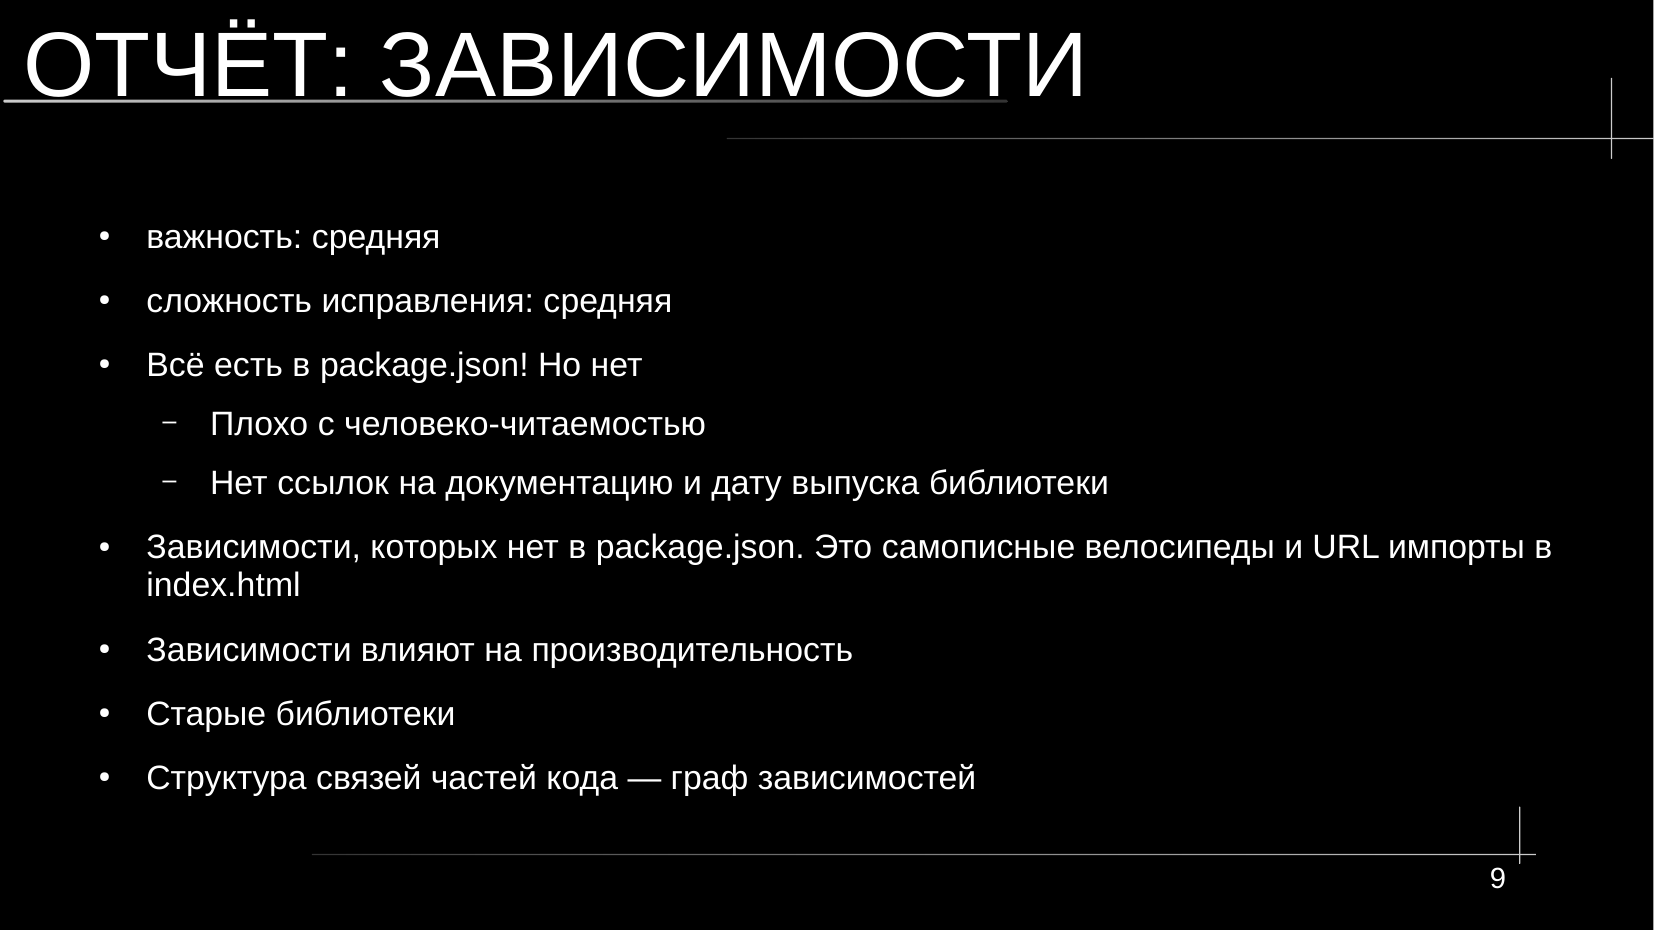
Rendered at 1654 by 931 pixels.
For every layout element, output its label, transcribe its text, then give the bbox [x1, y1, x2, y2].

list важность: средняя сложность исправления: средняя Всё есть в package.json! Но нет Плохо с человеко-читаемостью Нет ссылок на документацию и дату выпуска библиотеки Зависимости, которых нет в package.json. Это самописные велосипеды и URL импорты в index.html Зависимости влияют на производительность Cтарые библиотеки Cтруктура связей частей кода — граф зависимостей [82, 217, 1571, 798]
title ОТЧЁТ: ЗАВИСИМОСТИ [23, 11, 1589, 119]
